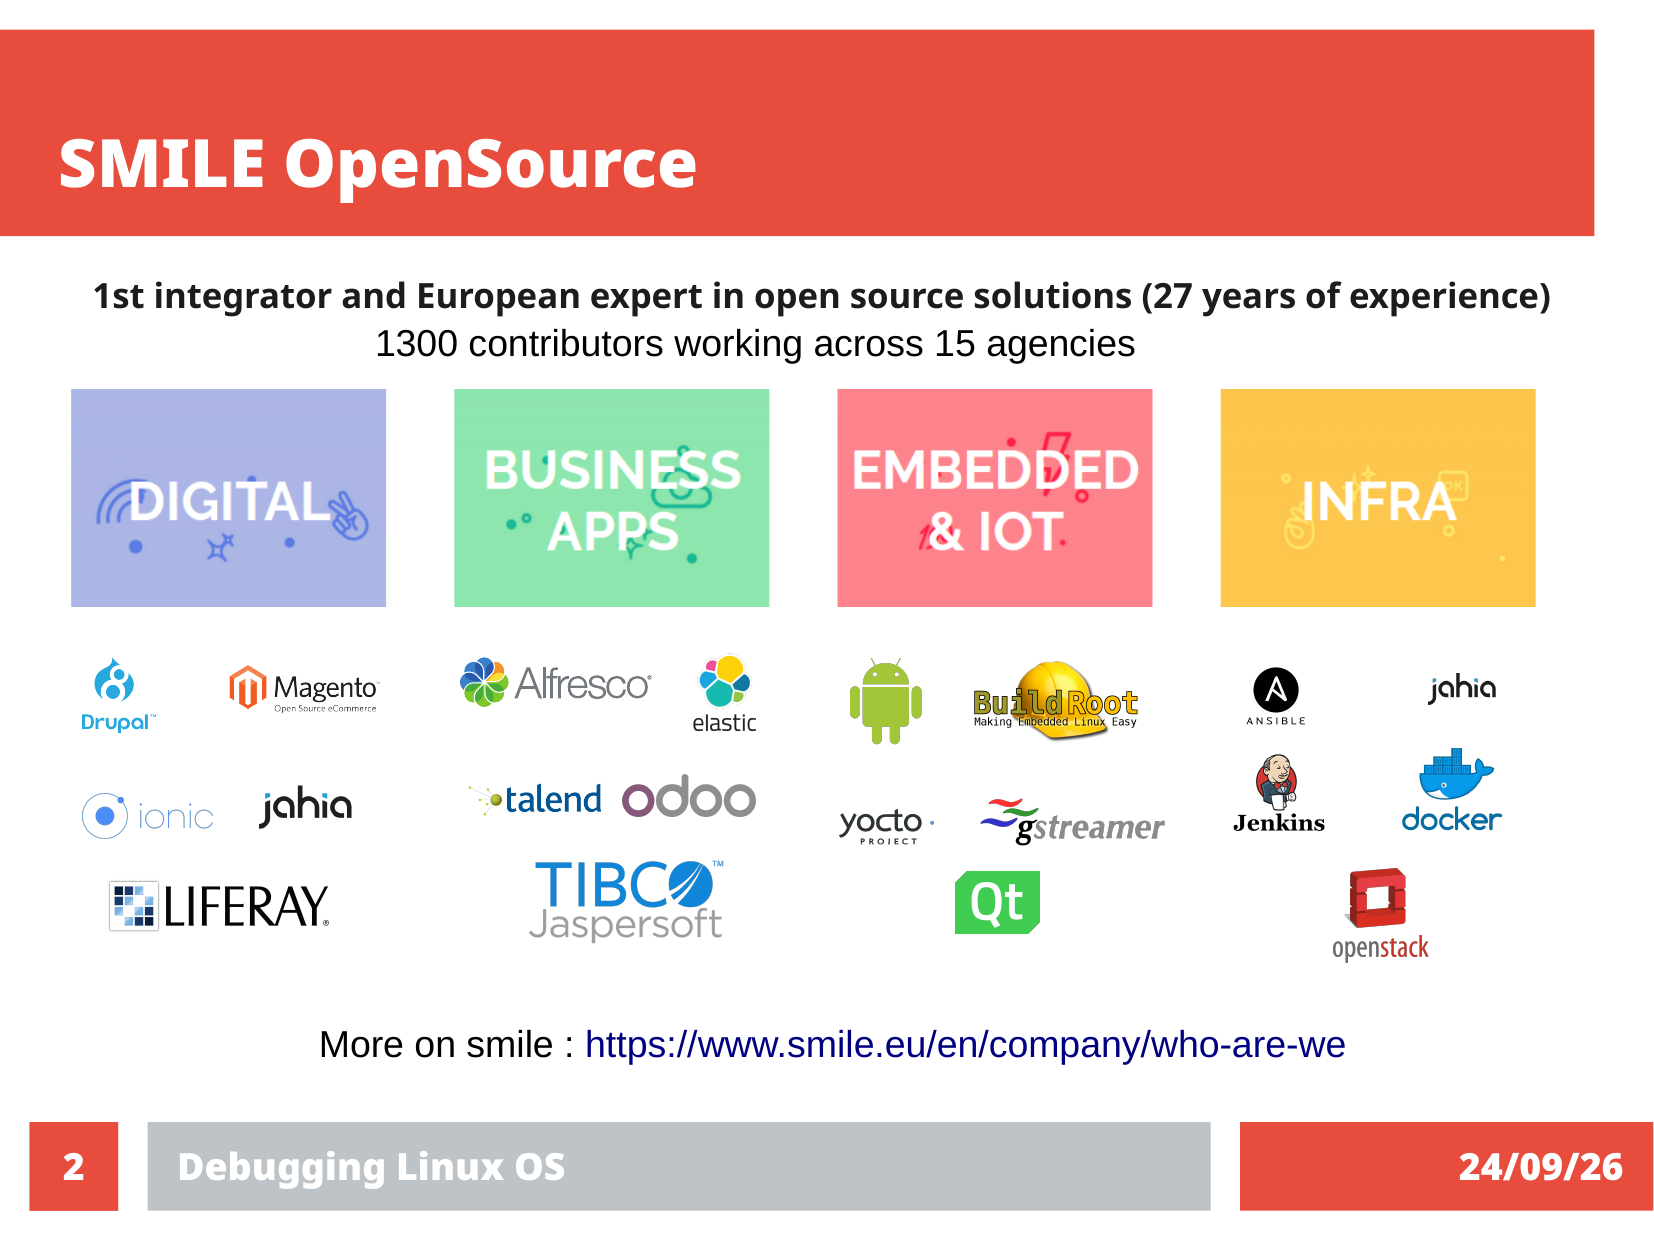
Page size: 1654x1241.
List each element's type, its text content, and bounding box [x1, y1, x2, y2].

picture [685, 651, 766, 733]
picture [958, 649, 1158, 750]
text_box More on smile : https://www.smile.eu/en/company/who-are-we [106, 1015, 1560, 1073]
picture [82, 793, 213, 839]
title SMILE OpenSource [59, 59, 1595, 207]
picture [458, 655, 652, 709]
picture [259, 779, 374, 835]
picture [1228, 743, 1330, 845]
picture [455, 767, 615, 832]
picture [955, 871, 1040, 934]
picture [850, 658, 922, 745]
picture [1333, 868, 1429, 963]
picture [207, 649, 402, 733]
picture [1240, 661, 1311, 732]
picture [975, 793, 1170, 851]
picture [525, 857, 727, 945]
text_box 1300 contributors working across 15 agencies [360, 315, 1151, 373]
picture [839, 779, 934, 874]
picture [1393, 739, 1511, 839]
picture [82, 657, 156, 733]
picture [106, 878, 331, 934]
picture [1428, 668, 1512, 709]
picture [70, 389, 1537, 607]
picture [622, 774, 756, 817]
list 1st integrator and European expert in open source solutions (27 years of experience) [59, 248, 1565, 325]
